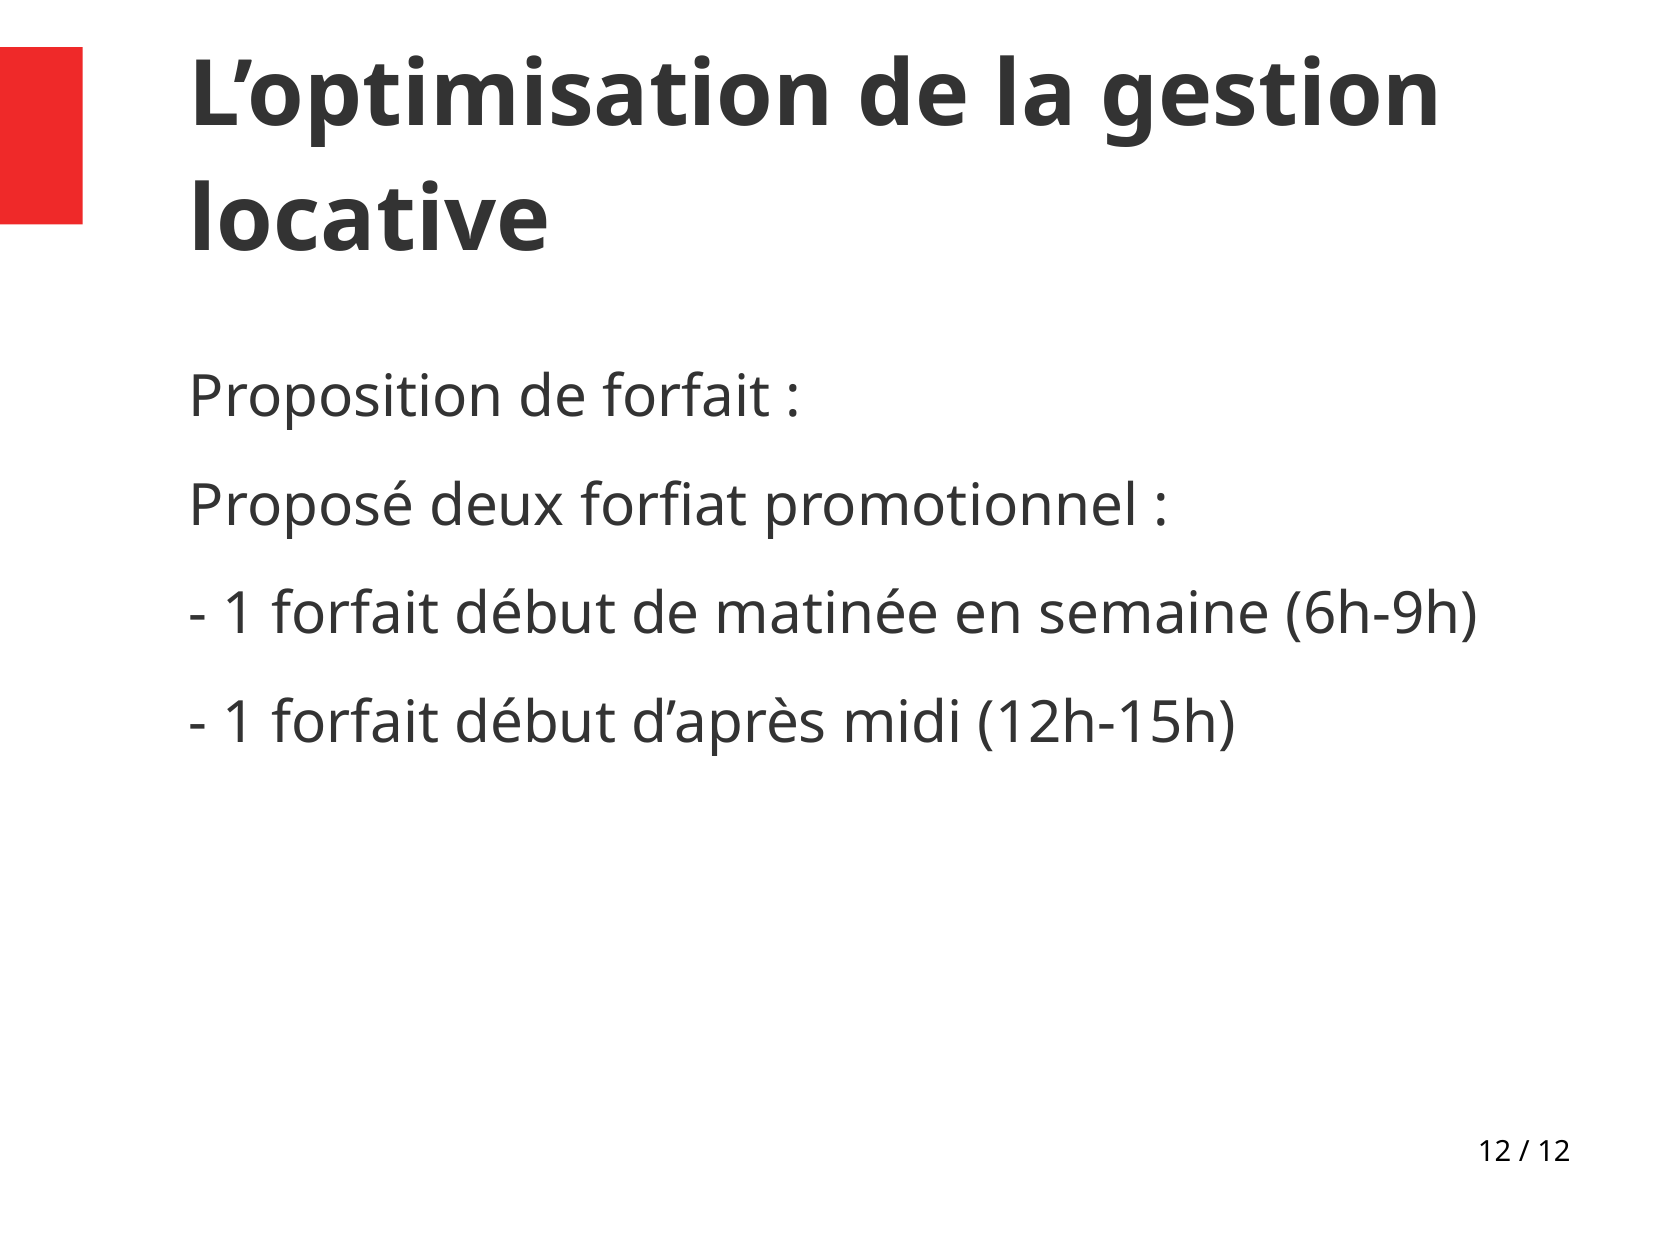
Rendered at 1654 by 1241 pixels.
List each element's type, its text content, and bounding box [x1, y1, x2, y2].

title L’optimisation de la gestion locative [118, 27, 1571, 278]
list Proposition de forfait : Proposé deux forfiat promotionnel : - 1 forfait début de matinée en semaine (6h-9h) - 1 forfait début d’après midi (12h-15h) [118, 354, 1536, 1074]
